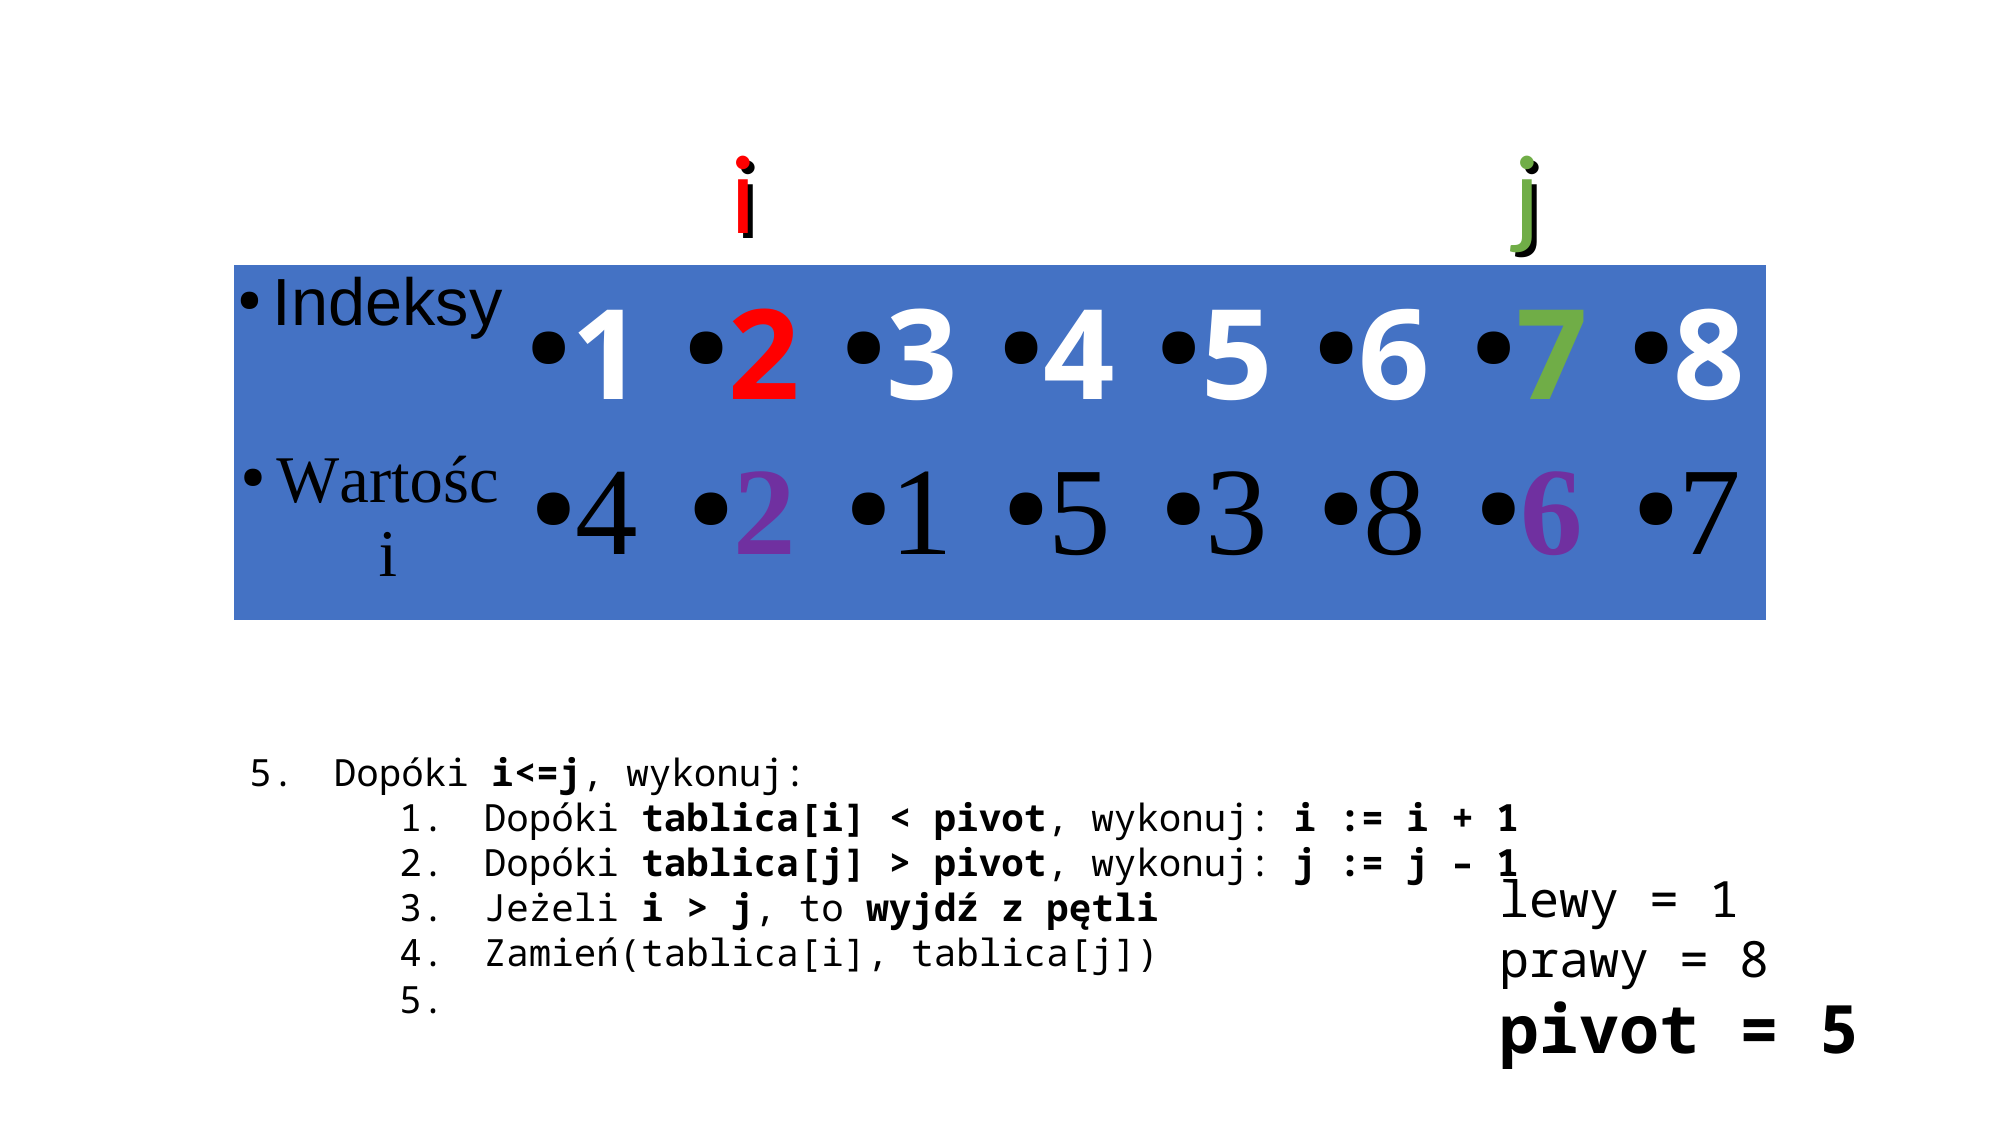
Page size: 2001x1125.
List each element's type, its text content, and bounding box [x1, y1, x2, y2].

table_cell 3 [1136, 443, 1293, 620]
table_header 7 [1451, 265, 1608, 443]
table_cell 1 [821, 443, 978, 620]
table_cell 2 [663, 443, 821, 620]
table_header 8 [1608, 265, 1766, 443]
table_cell Wartości [234, 443, 506, 620]
table_cell 4 [506, 443, 663, 620]
table_cell 6 [1451, 443, 1608, 620]
table_header 5 [1136, 265, 1293, 443]
table_header Indeksy [234, 265, 506, 443]
text_box i [716, 114, 772, 264]
table_cell 5 [978, 443, 1136, 620]
table_cell 7 [1608, 443, 1766, 620]
text_box lewy = 1 prawy = 8 pivot = 5 [1484, 859, 1849, 1077]
table_header 1 [506, 265, 663, 443]
table_cell 8 [1293, 443, 1451, 620]
table_header 6 [1293, 265, 1451, 443]
text_box j [1499, 114, 1556, 264]
text_box Dopóki i<=j, wykonuj: Dopóki tablica[i] < pivot, wykonuj: i := i + 1 Dopóki tablica[j] > pivot, wykonuj: j := j – 1 Jeżeli i > j, to wyjdź z pętli Zamień(tablica[i], tablica[j]) [234, 740, 1382, 1029]
table_header 2 [663, 265, 821, 443]
table_header 3 [821, 265, 978, 443]
table_header 4 [978, 265, 1136, 443]
